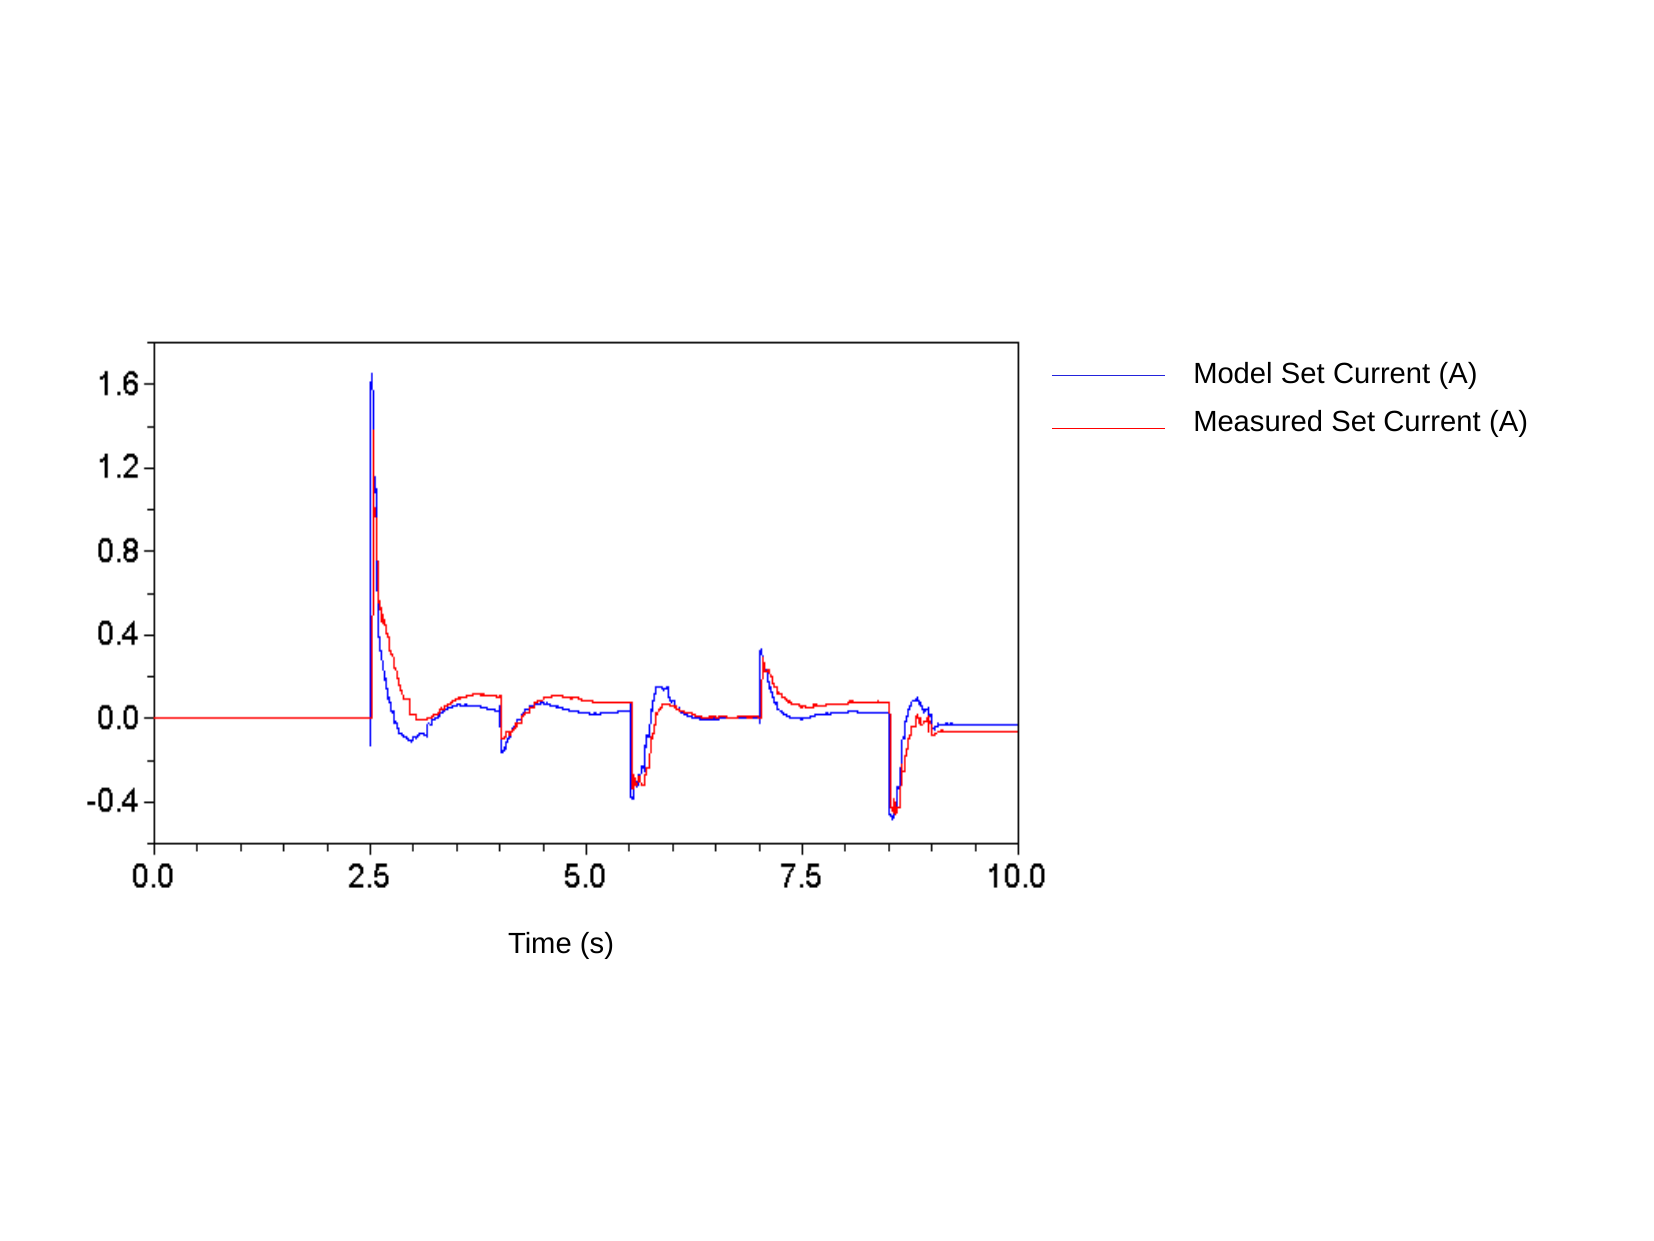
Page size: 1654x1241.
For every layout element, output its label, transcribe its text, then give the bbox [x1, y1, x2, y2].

text_box Model Set Current (A) [1178, 349, 1538, 397]
text_box Time (s) [493, 919, 756, 968]
picture [75, 337, 1051, 901]
text_box Measured Set Current (A) [1178, 397, 1576, 445]
